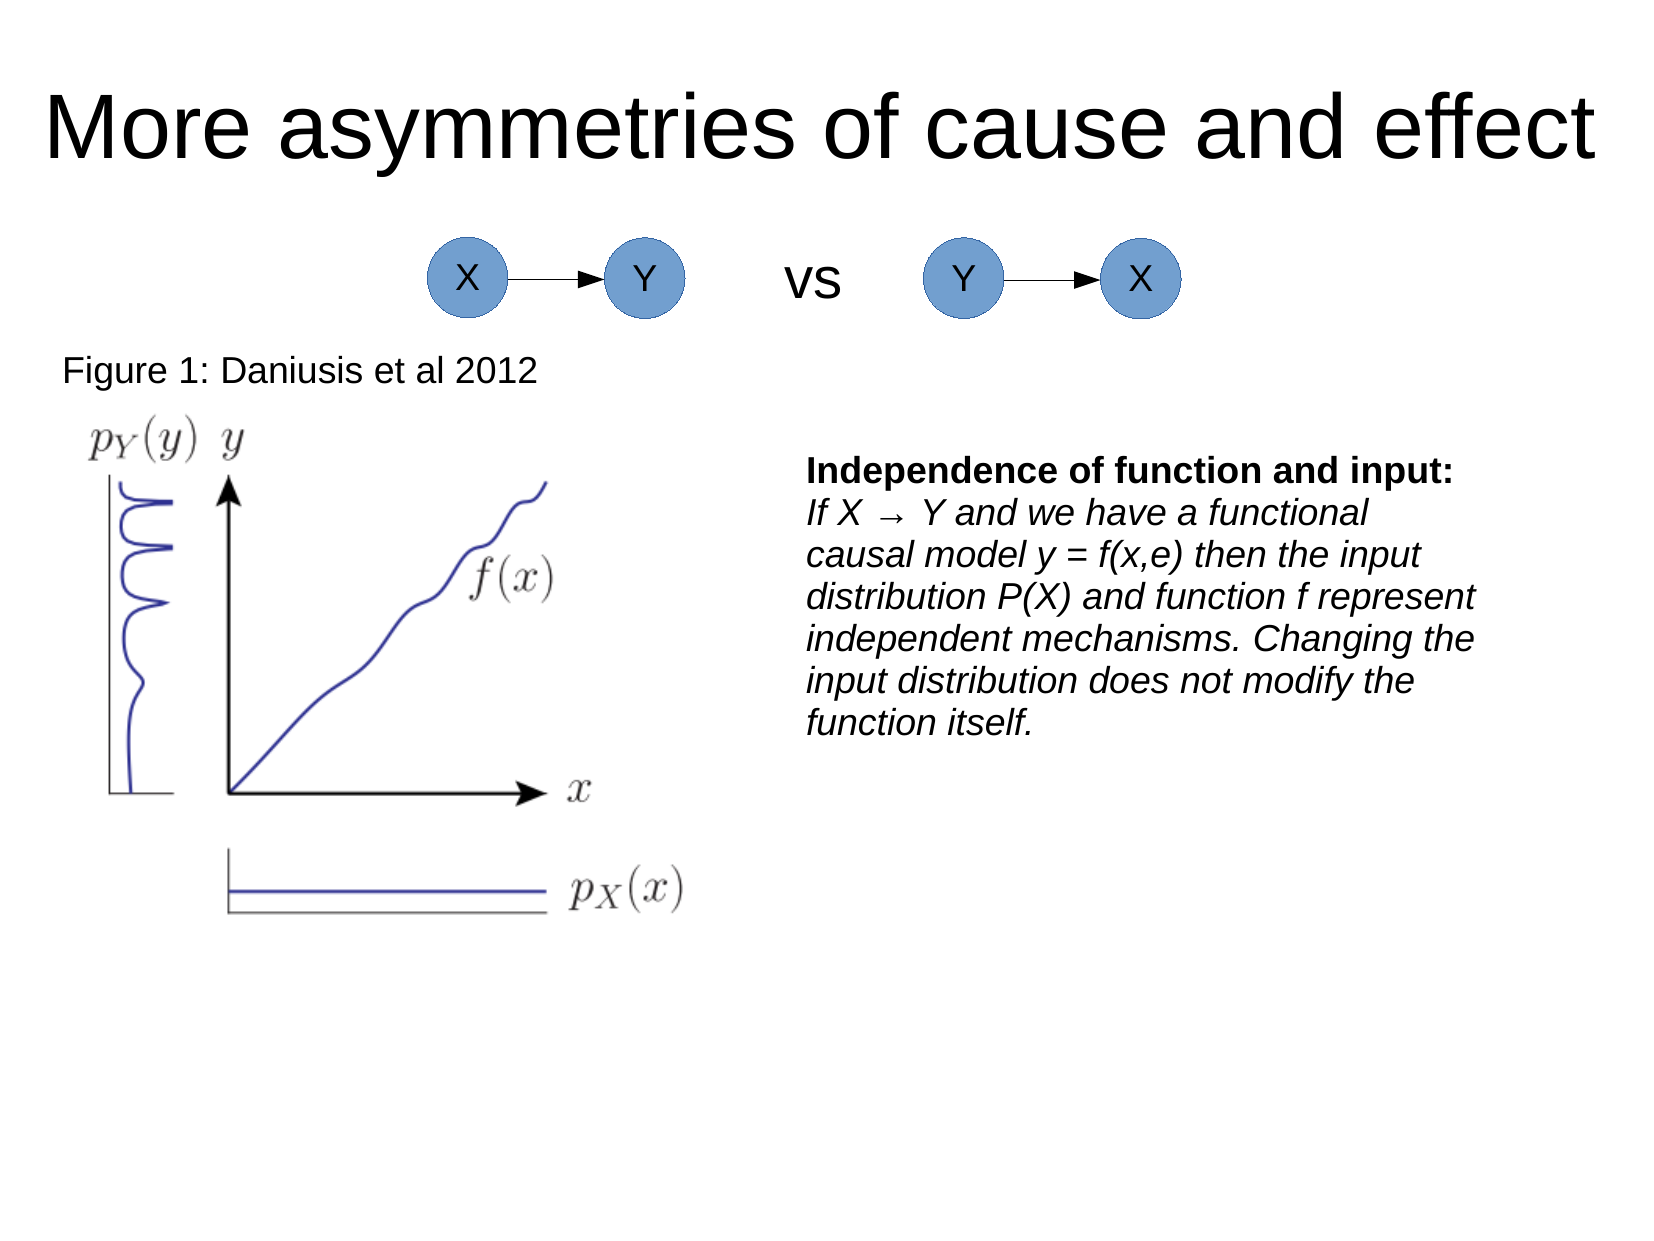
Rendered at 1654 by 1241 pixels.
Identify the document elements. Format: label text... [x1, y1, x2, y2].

text_box Independence of function and input: If X → Y and we have a functional causal model y = f(x,e) then the input distribution P(X) and function f represent independent mechanisms. Changing the input distribution does not modify the function itself. [791, 441, 1501, 751]
text_box Y [995, 252, 1004, 304]
text_box X [427, 237, 508, 318]
text_box Y [604, 237, 686, 319]
text_box vs [769, 238, 995, 319]
title More asymmetries of cause and effect [35, 23, 1607, 231]
picture [26, 342, 780, 965]
text_box X [1100, 238, 1182, 319]
text_box Figure 1: Daniusis et al 2012 [47, 342, 603, 400]
